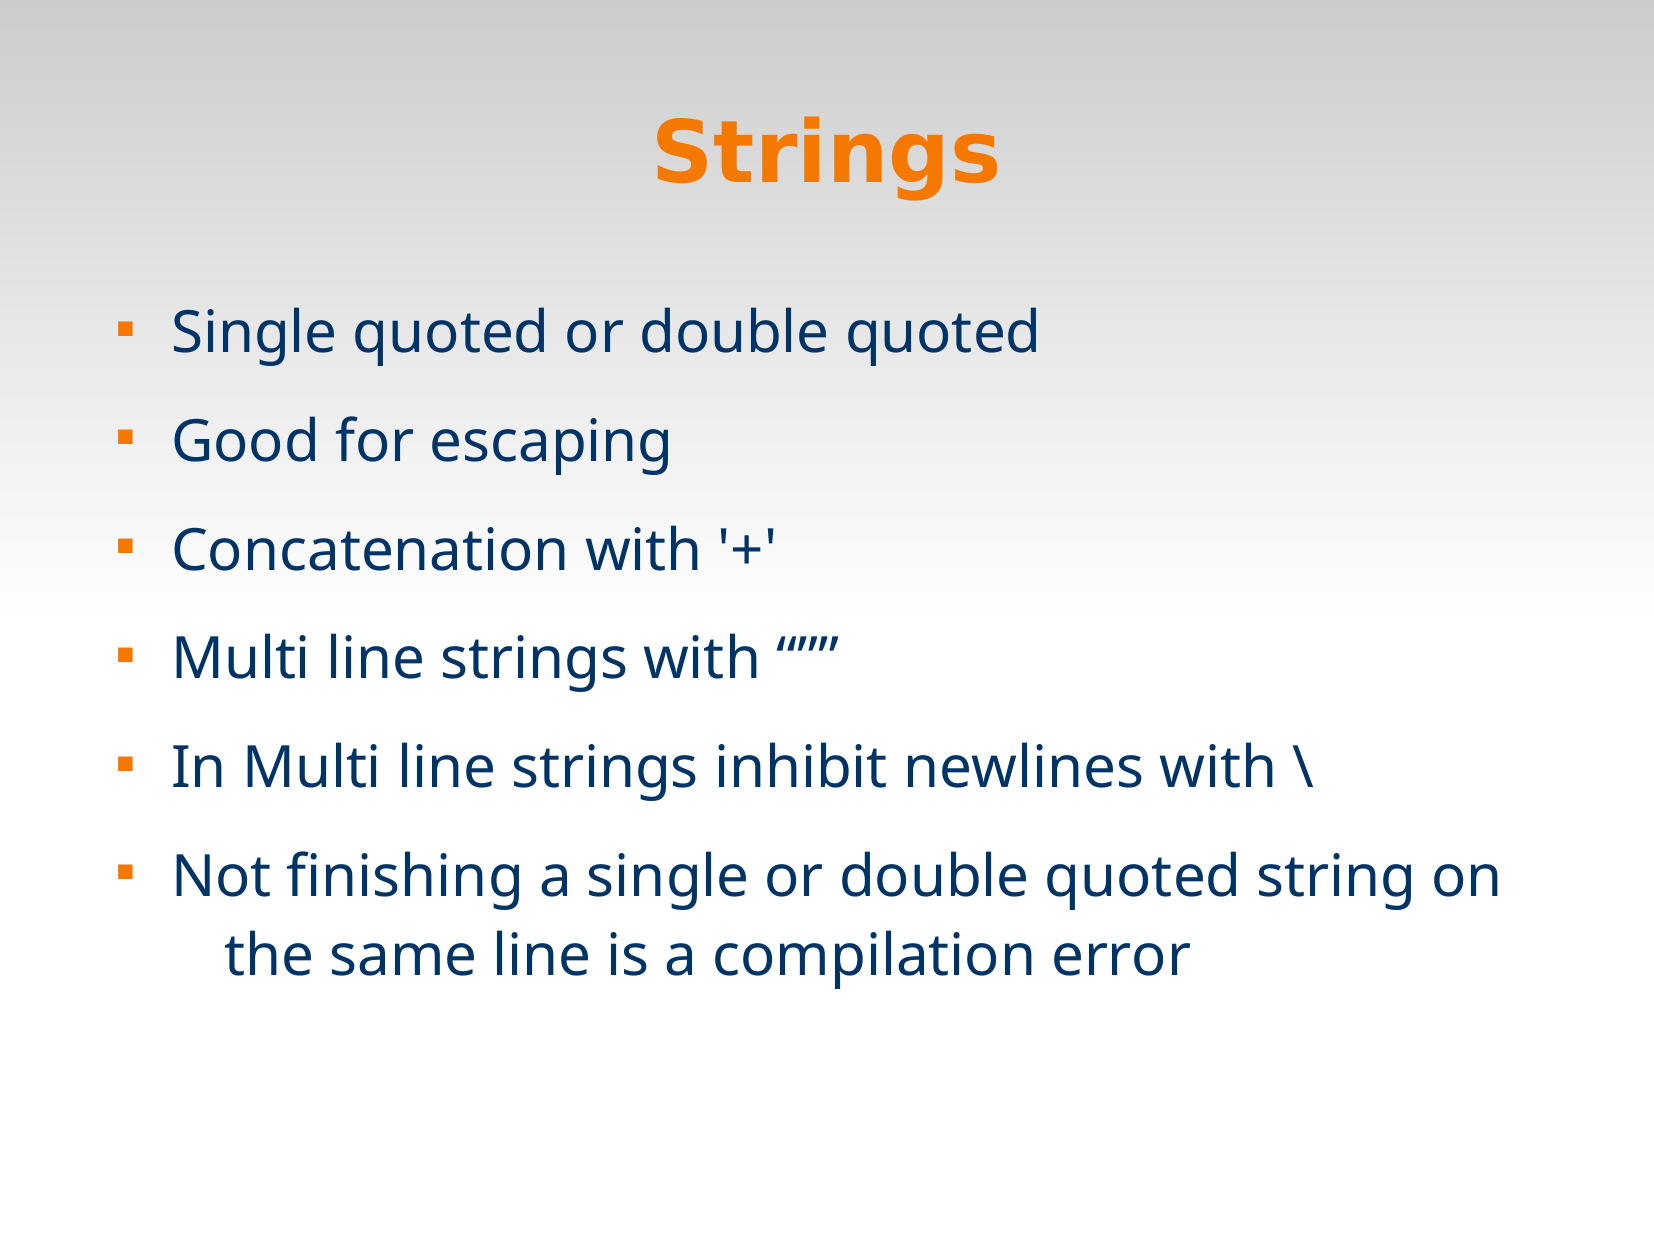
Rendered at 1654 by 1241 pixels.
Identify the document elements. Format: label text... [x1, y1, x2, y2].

title Strings [82, 49, 1571, 257]
list Single quoted or double quoted Good for escaping Concatenation with '+' Multi line strings with “”” In Multi line strings inhibit newlines with \ Not finishing a single or double quoted string on the same line is a compilation error [82, 290, 1571, 1109]
